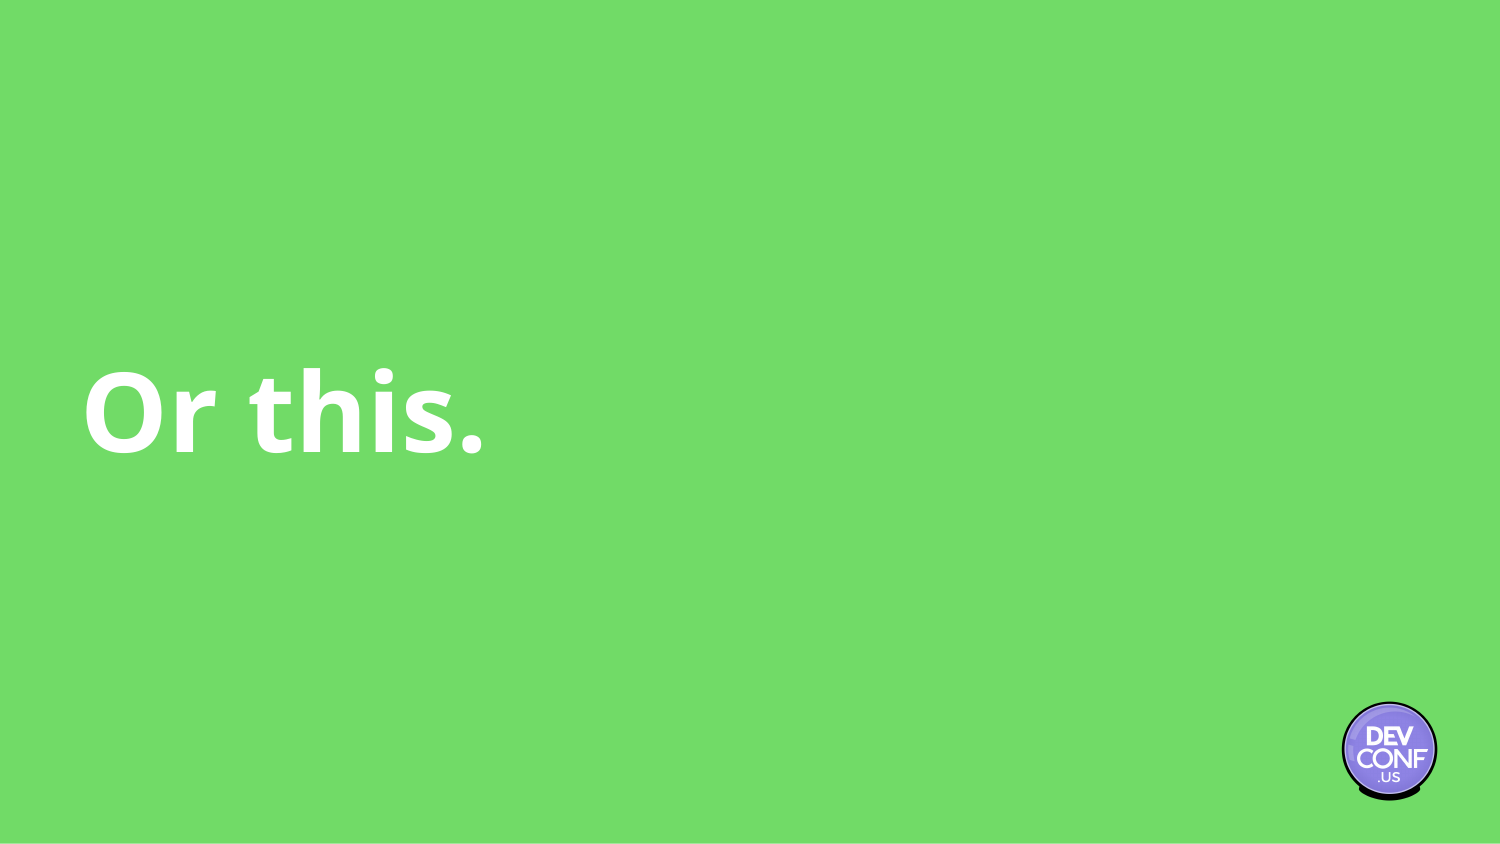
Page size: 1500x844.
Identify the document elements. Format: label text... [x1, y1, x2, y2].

picture [1335, 696, 1444, 805]
title Or this. [80, 73, 1125, 745]
